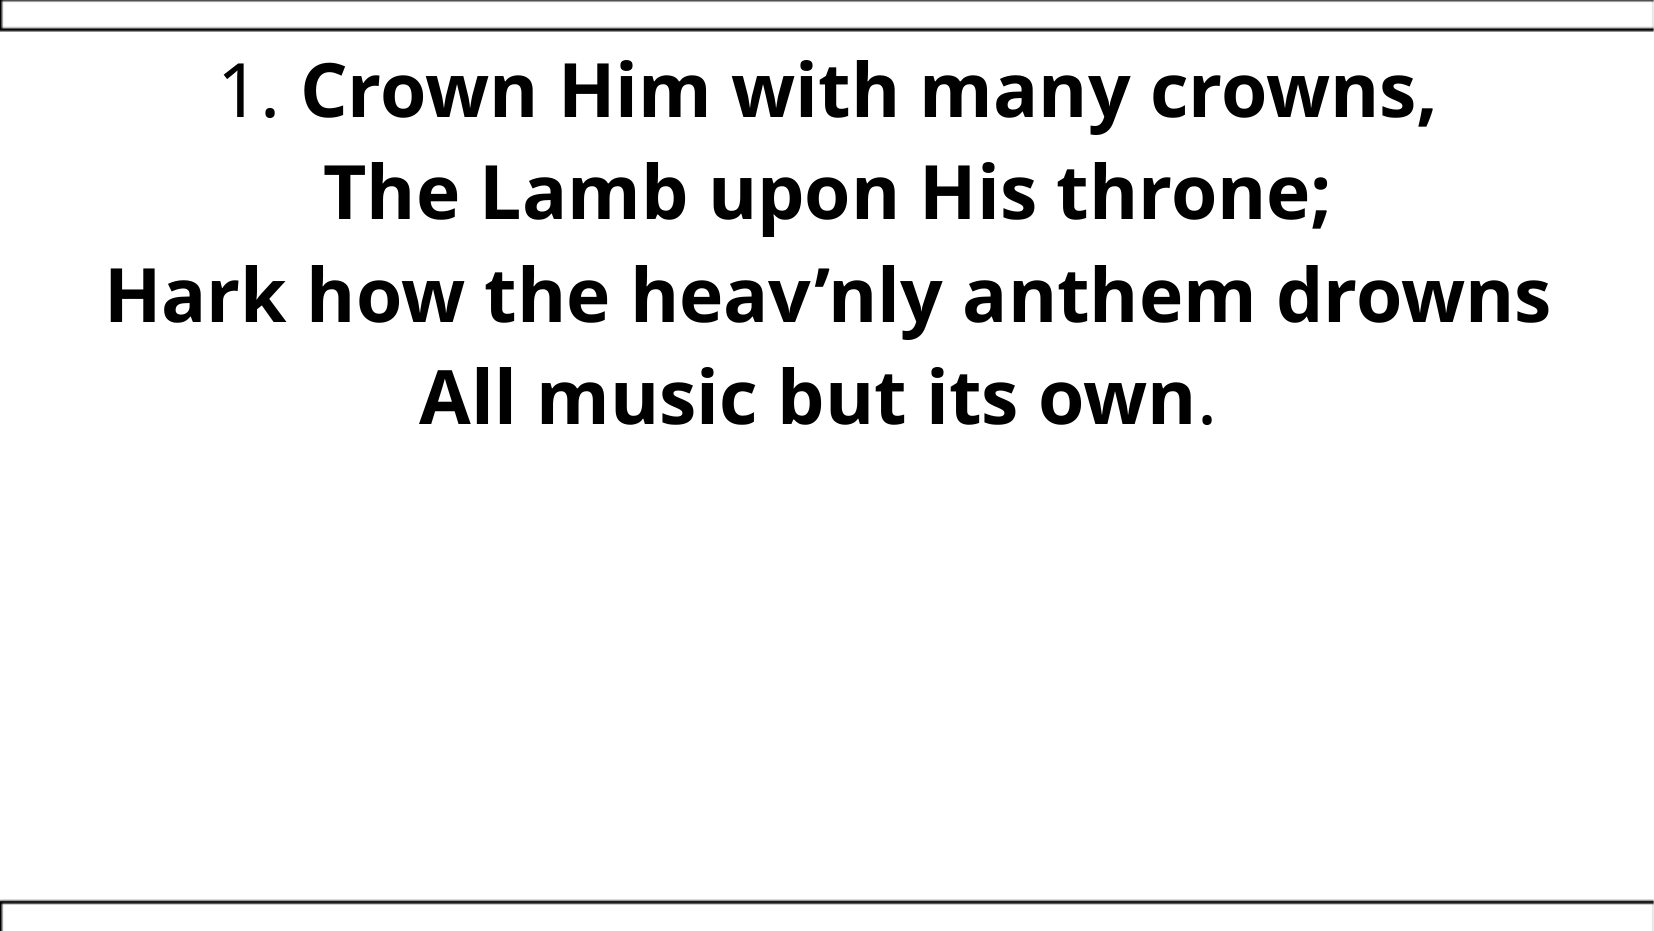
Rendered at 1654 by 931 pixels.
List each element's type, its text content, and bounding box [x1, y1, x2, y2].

text_box 1. Crown Him with many crowns, The Lamb upon His throne; Hark how the heav’nly anthem drowns All music but its own. [85, 30, 1571, 466]
picture [0, 0, 1654, 931]
